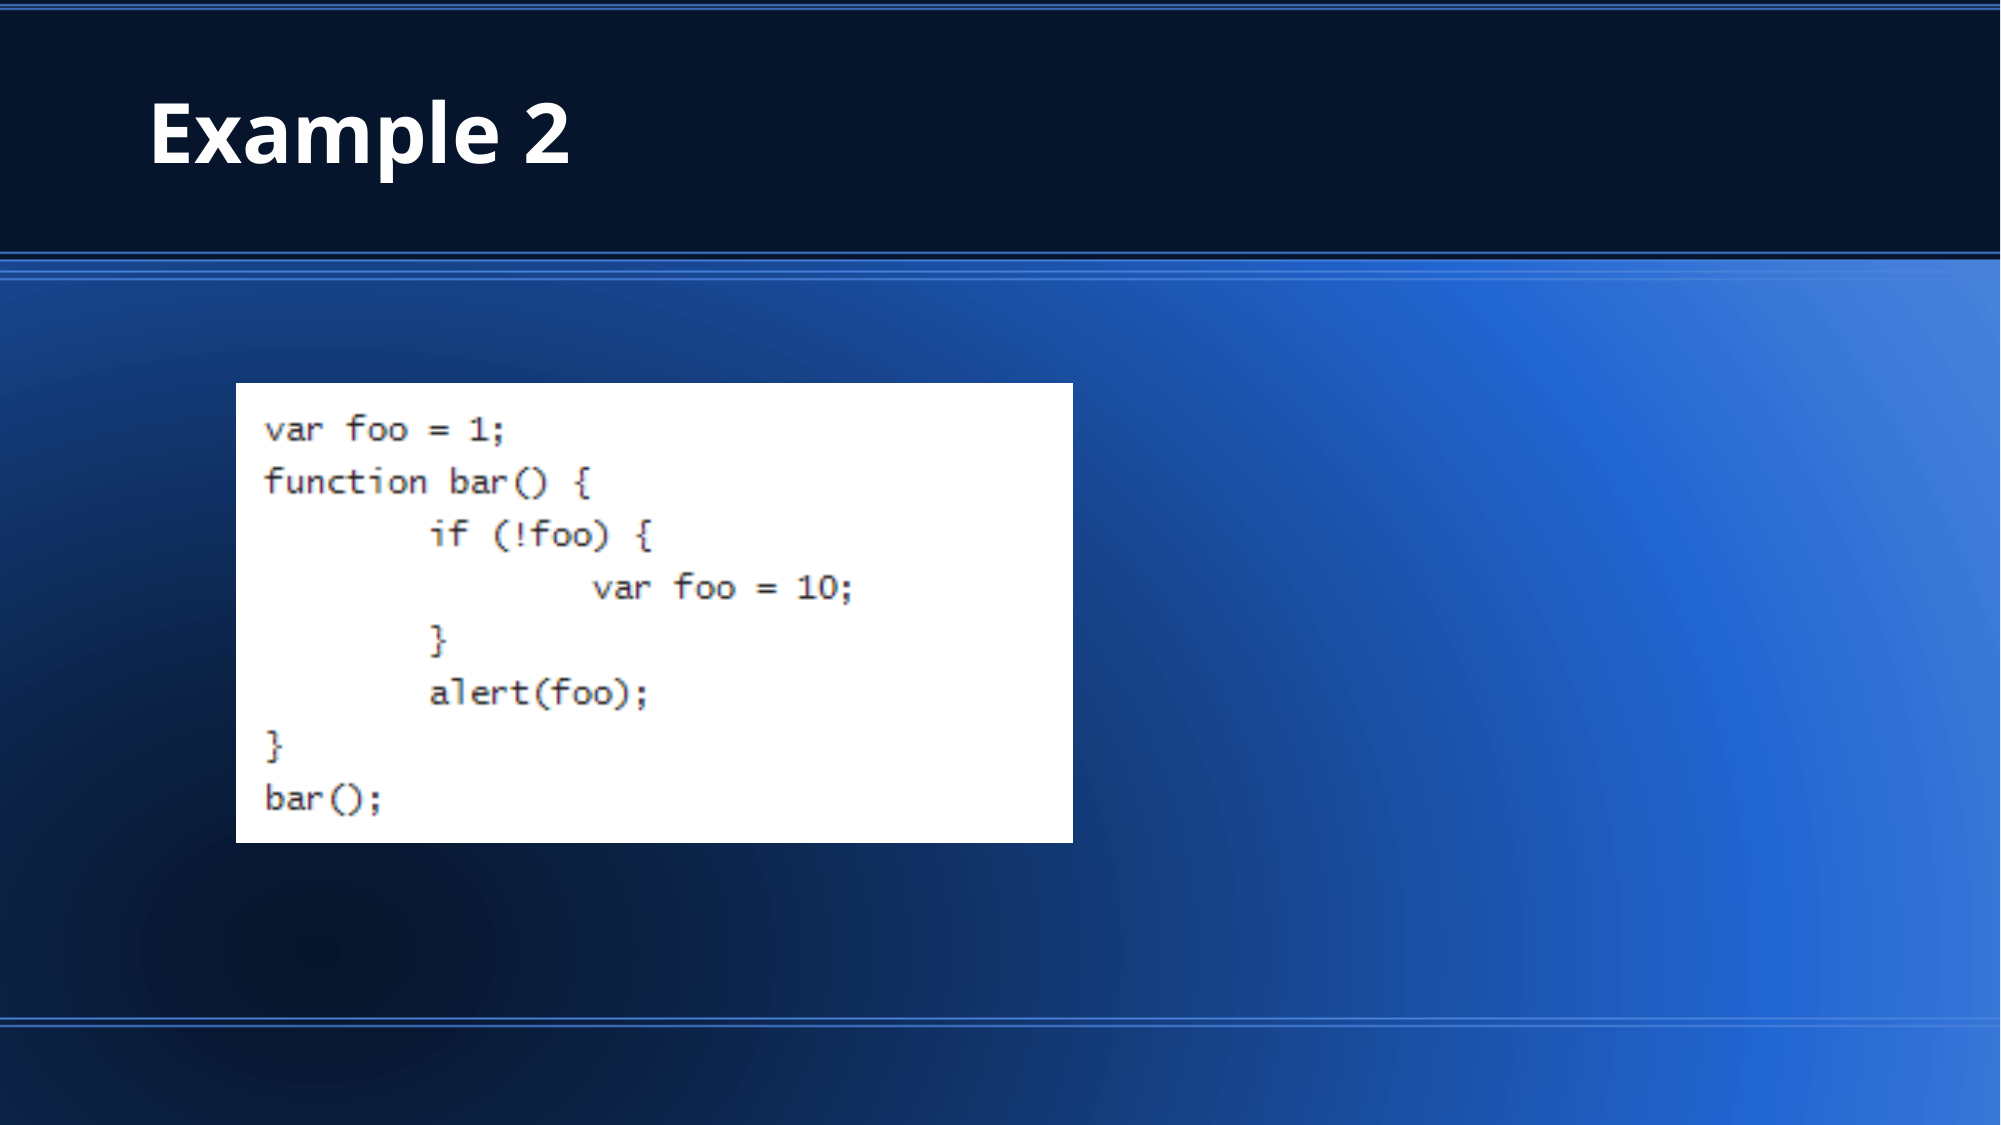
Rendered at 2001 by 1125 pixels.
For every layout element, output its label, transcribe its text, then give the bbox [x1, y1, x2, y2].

title Example 2 [132, 73, 1868, 233]
picture [0, 0, 2001, 1125]
